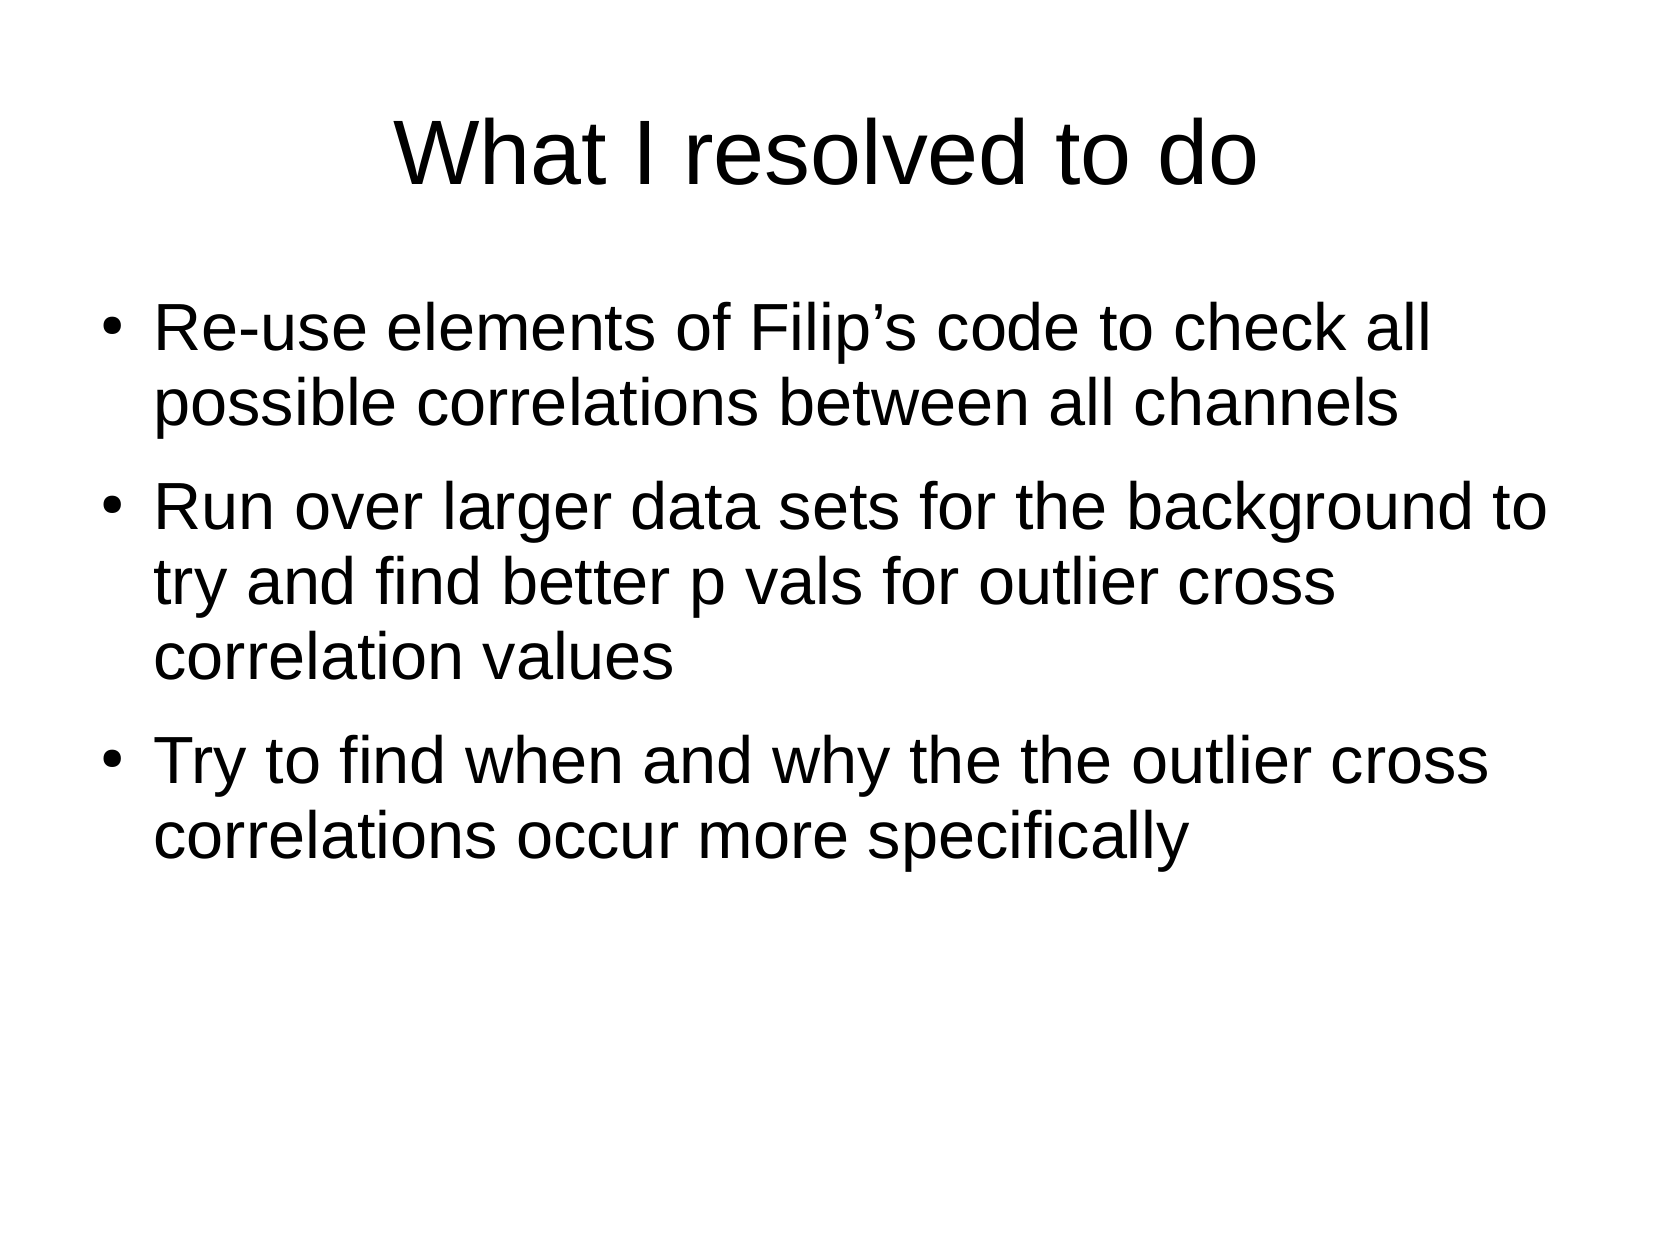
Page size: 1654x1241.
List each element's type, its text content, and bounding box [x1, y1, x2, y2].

list Re-use elements of Filip’s code to check all possible correlations between all channels Run over larger data sets for the background to try and find better p vals for outlier cross correlation values Try to find when and why the the outlier cross correlations occur more specifically [82, 290, 1571, 1010]
title What I resolved to do [82, 49, 1571, 257]
